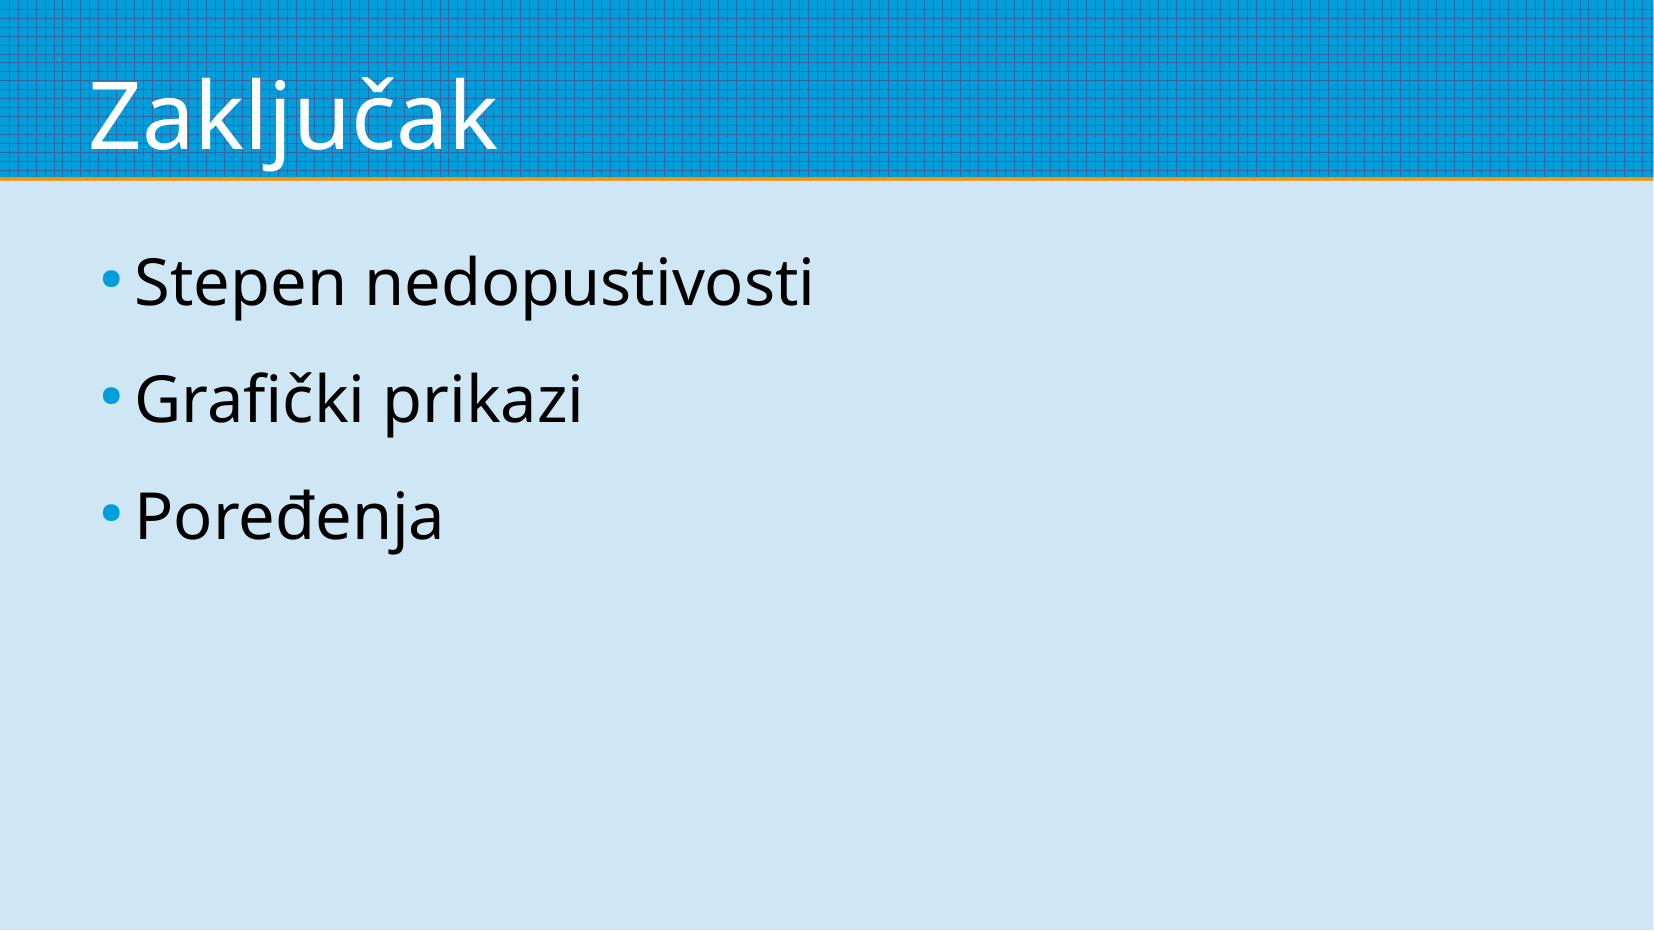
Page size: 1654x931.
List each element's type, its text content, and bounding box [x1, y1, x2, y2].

list Stepen nedopustivosti Grafički prikazi Poređenja [88, 236, 1163, 563]
title Zaključak [88, 14, 1565, 178]
